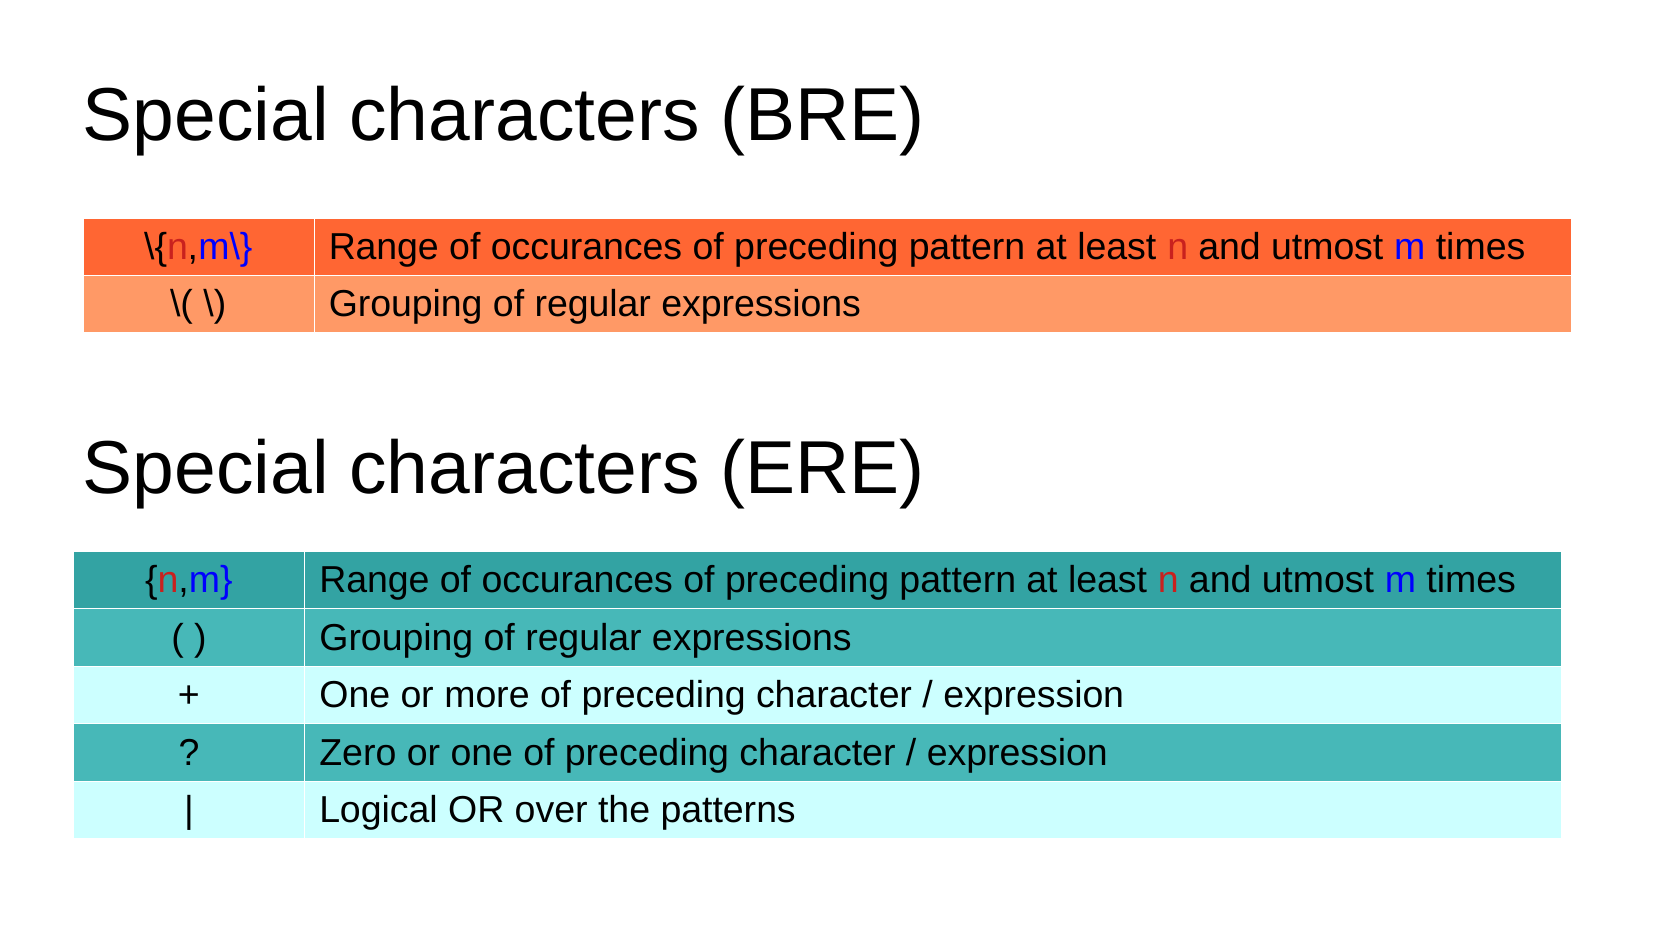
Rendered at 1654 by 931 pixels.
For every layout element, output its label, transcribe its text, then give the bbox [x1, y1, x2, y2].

table_cell ? [74, 724, 304, 781]
table_cell + [74, 667, 304, 723]
table_header {n,m} [74, 552, 304, 608]
title Special characters (BRE) [82, 37, 1571, 193]
table_cell \( \) [84, 276, 314, 332]
table_header Range of occurances of preceding pattern at least n and utmost m times [315, 219, 1571, 275]
table_header \{n,m\} [84, 219, 314, 275]
table_cell One or more of preceding character / expression [305, 667, 1561, 723]
table_cell Zero or one of preceding character / expression [305, 724, 1561, 781]
table_cell | [74, 782, 304, 838]
table_cell Logical OR over the patterns [305, 782, 1561, 838]
table_cell ( ) [74, 609, 304, 666]
title Special characters (ERE) [82, 389, 1571, 546]
table_header Range of occurances of preceding pattern at least n and utmost m times [305, 552, 1561, 608]
table_cell Grouping of regular expressions [305, 609, 1561, 666]
table_cell Grouping of regular expressions [315, 276, 1571, 332]
